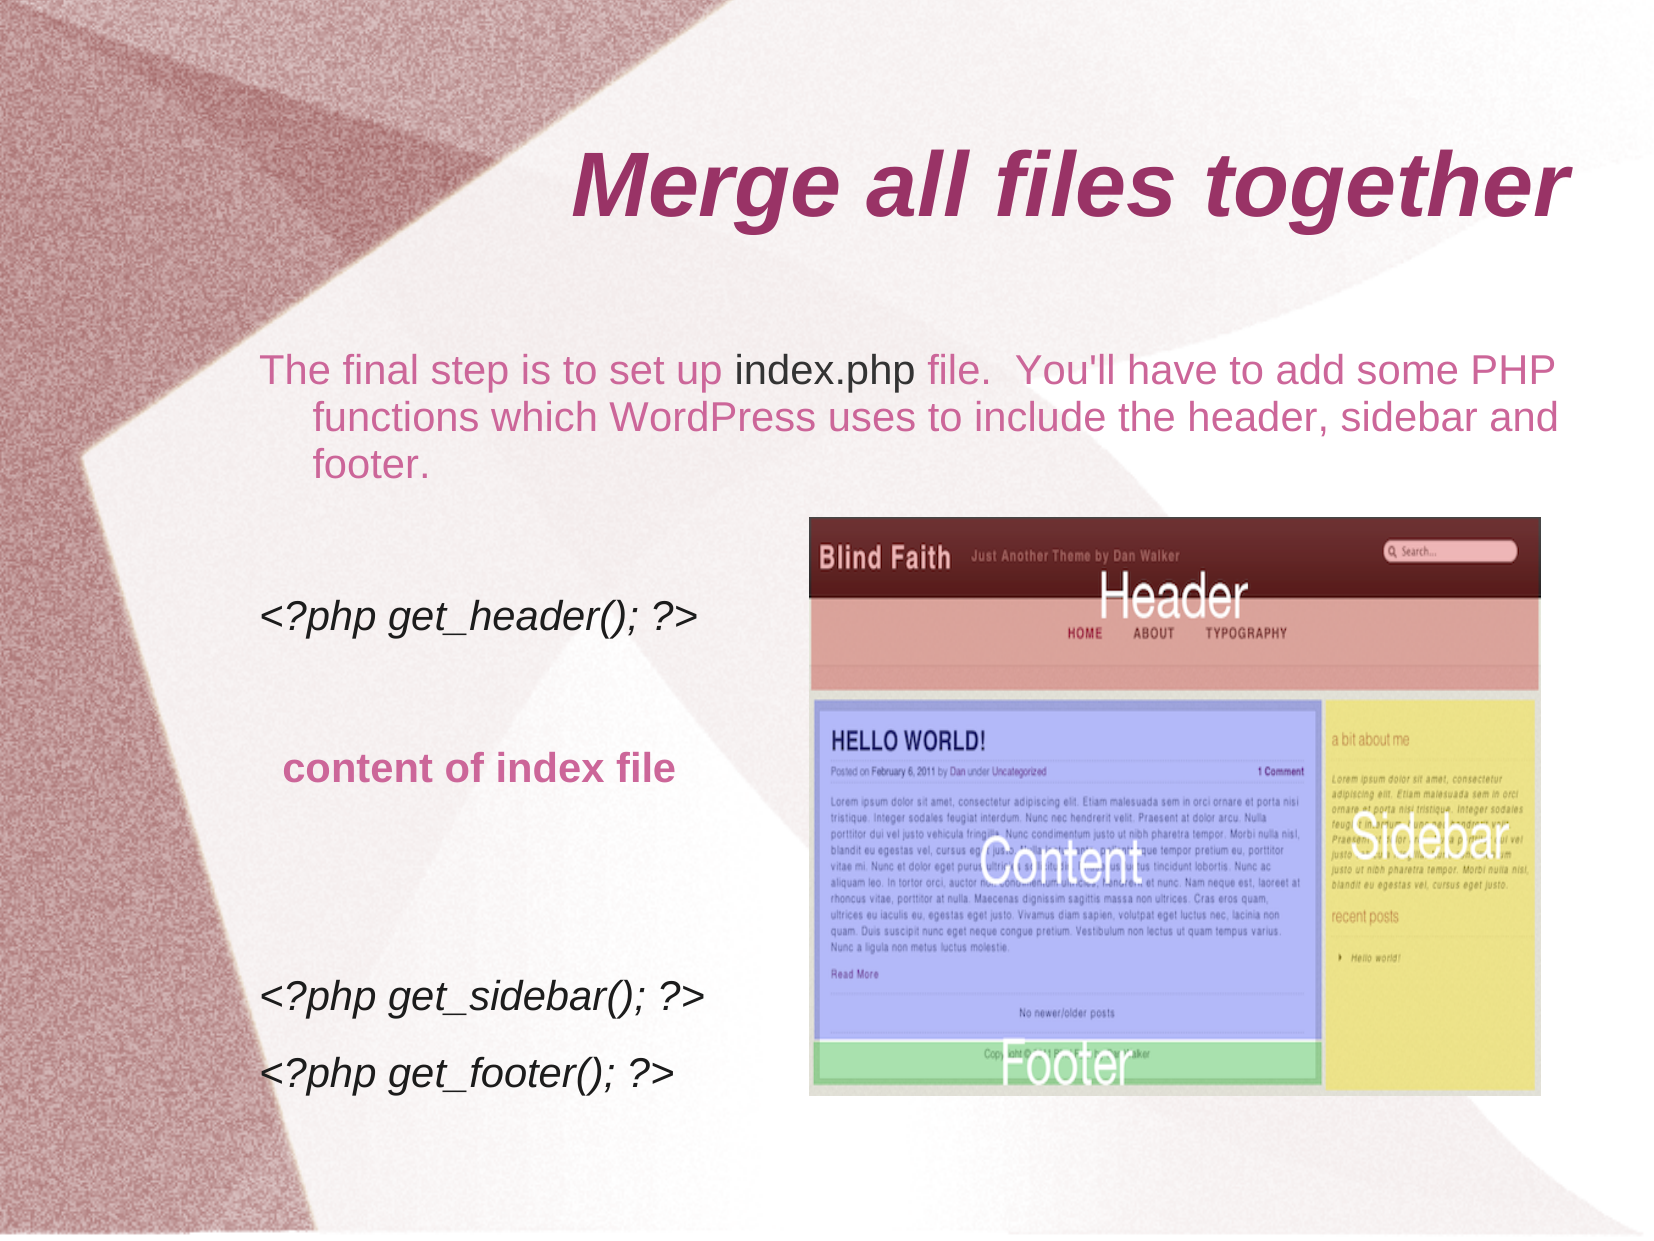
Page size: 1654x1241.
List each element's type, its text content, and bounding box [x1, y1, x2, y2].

picture [809, 517, 1541, 1096]
picture [0, 0, 1654, 1241]
title Merge all files together [82, 78, 1571, 287]
list The final step is to set up index.php file. You'll have to add some PHP functions which WordPress uses to include the header, sidebar and footer. <?php get_header(); ?> content of index file <?php get_sidebar(); ?> <?php get_footer(); ?> [241, 345, 1654, 1097]
